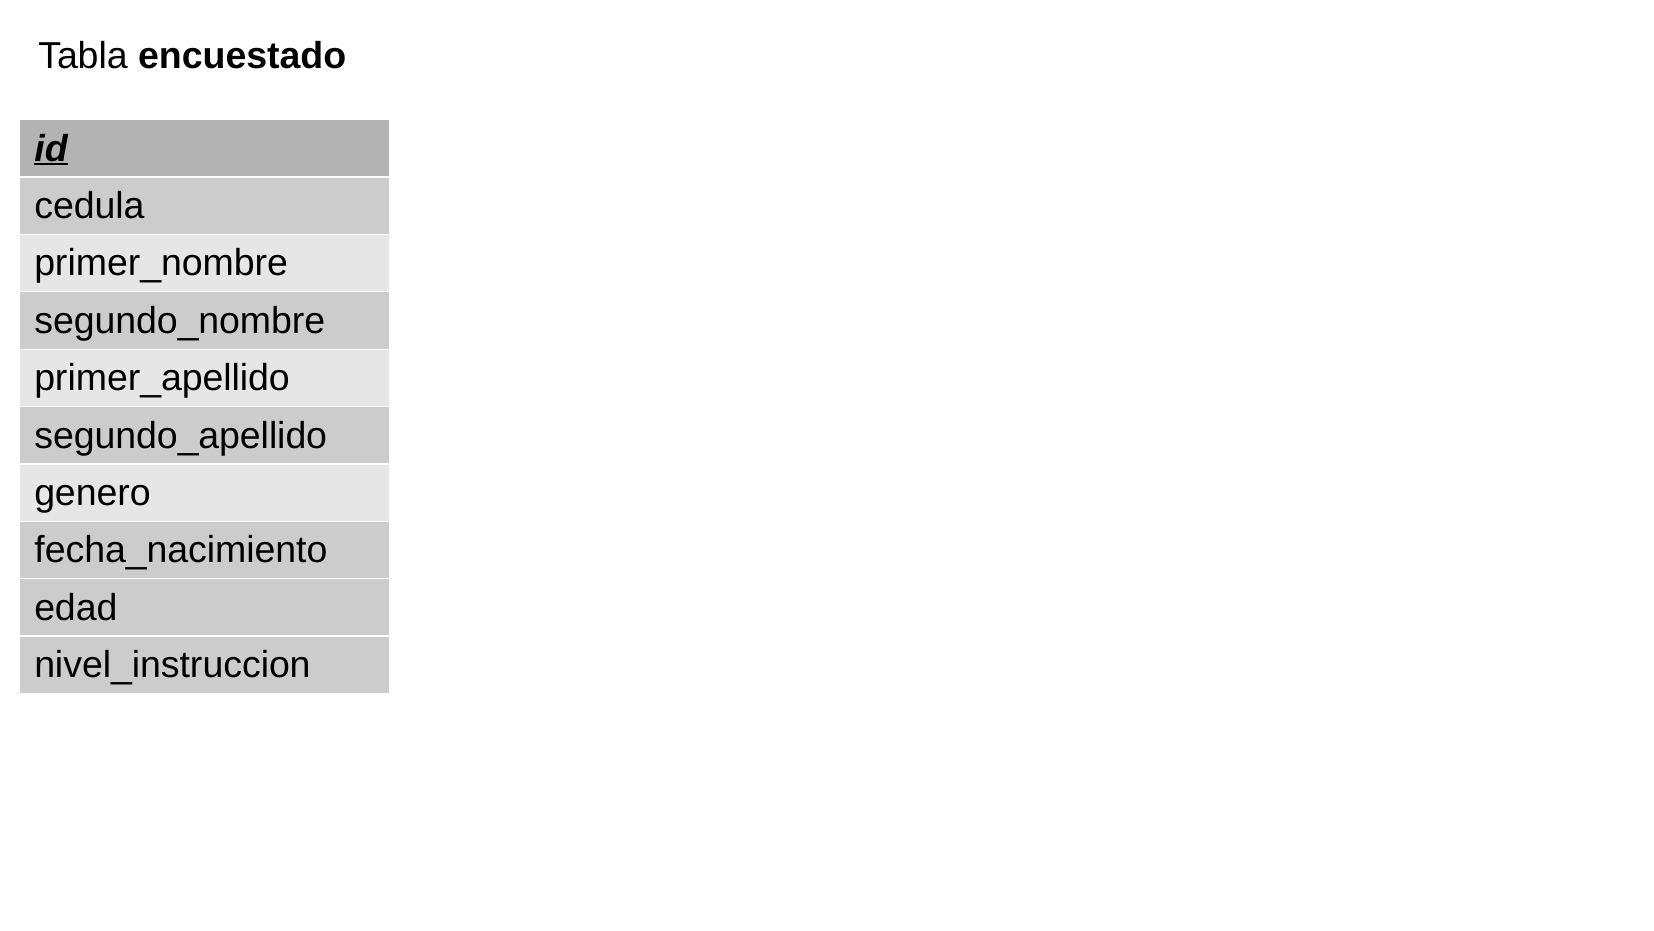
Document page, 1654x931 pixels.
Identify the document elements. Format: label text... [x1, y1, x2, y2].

table_cell nivel_instruccion [20, 637, 389, 693]
table_cell primer_apellido [20, 350, 389, 406]
table_cell segundo_apellido [20, 407, 389, 463]
table_cell cedula [20, 178, 389, 234]
table_cell primer_nombre [20, 235, 389, 291]
table_cell edad [20, 579, 389, 635]
table_cell segundo_nombre [20, 292, 389, 349]
table_header id [20, 120, 389, 176]
text_box Tabla encuestado [23, 23, 674, 86]
table_cell genero [20, 465, 389, 521]
table_cell fecha_nacimiento [20, 522, 389, 578]
